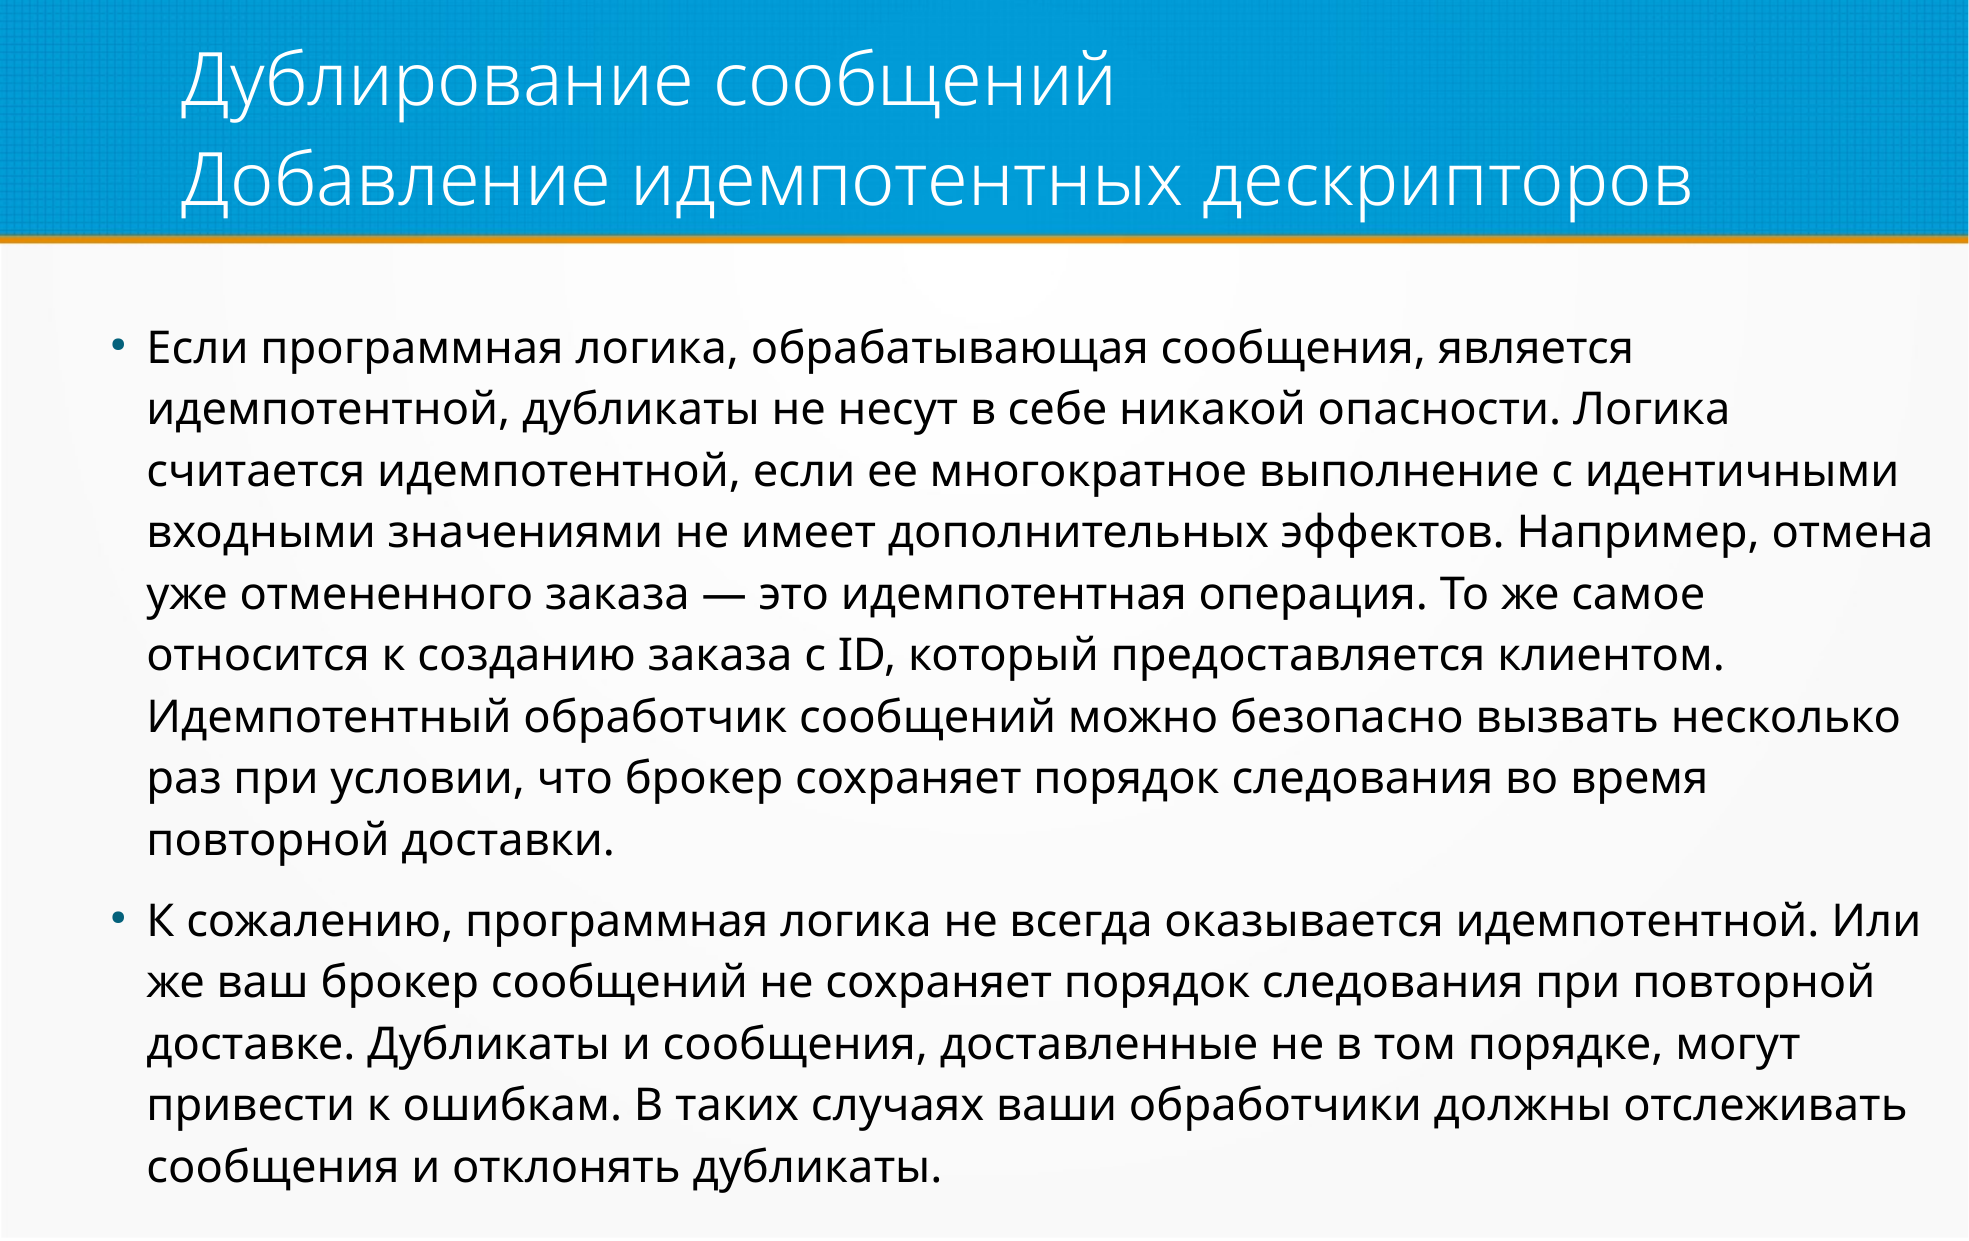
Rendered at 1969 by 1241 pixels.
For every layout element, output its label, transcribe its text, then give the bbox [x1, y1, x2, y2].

picture [0, 233, 1969, 1241]
title Дублирование сообщений Добавление идемпотентных дескрипторов [98, 19, 1870, 227]
list Если программная логика, обрабатывающая сообщения, является идемпотентной, дубликаты не несут в себе никакой опасности. Логика считается идемпотентной, если ее многократное выполнение с идентичными входными значениями не имеет дополнительных эффектов. Например, отмена уже отмененного заказа — это идемпотентная операция. То же самое относится к созданию заказа с ID, который предоставляется клиентом. Идемпотентный обработчик сообщений можно безопасно вызвать несколько раз при условии, что брокер сохраняет порядок следования во время повторной доставки. К сожалению, программная логика не всегда оказывается идемпотентной. Или же ваш брокер сообщений не сохраняет порядок следования при повторной доставке. Дубликаты и сообщения, доставленные не в том порядке, могут привести к ошибкам. В таких случаях ваши обработчики должны отслеживать сообщения и отклонять дубликаты. [98, 315, 1938, 1205]
